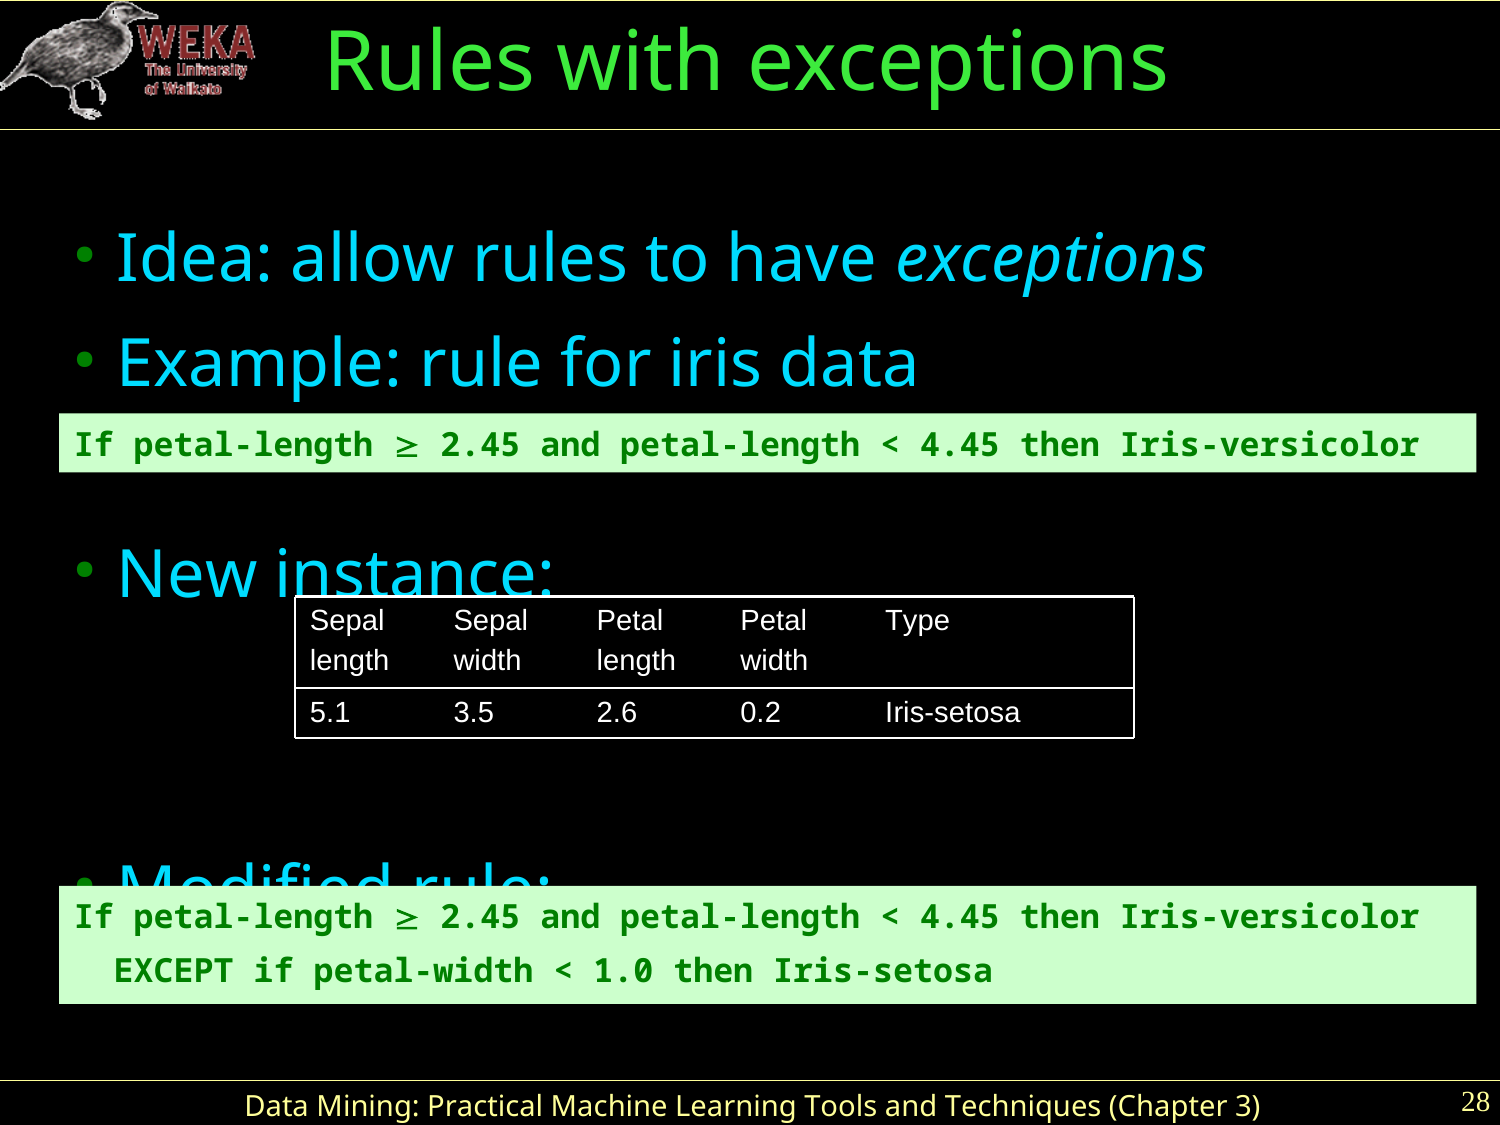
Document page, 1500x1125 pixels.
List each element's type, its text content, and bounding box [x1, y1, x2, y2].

list Idea: allow rules to have exceptions Example: rule for iris data New instance: Modified rule: [59, 202, 1460, 413]
text_box If petal-length  2.45 and petal-length < 4.45 then Iris-versicolor EXCEPT if petal-width < 1.0 then Iris-setosa [59, 885, 1477, 1004]
picture [0, 1, 46, 129]
text_box Iris-setosa [870, 689, 1133, 737]
text_box Type [870, 598, 1133, 687]
title Rules with exceptions [46, 0, 1447, 146]
text_box 0.2 [726, 689, 870, 737]
text_box Petal length [582, 598, 726, 687]
text_box Petal width [726, 598, 870, 687]
text_box 2.6 [582, 689, 726, 737]
text_box Sepal length [296, 598, 439, 687]
list Idea: allow rules to have exceptions Example: rule for iris data New instance: Modified rule: [59, 473, 1460, 885]
text_box 5.1 [296, 689, 439, 737]
text_box If petal-length  2.45 and petal-length < 4.45 then Iris-versicolor [59, 413, 1477, 473]
text_box Sepal width [439, 598, 582, 687]
text_box 3.5 [439, 689, 582, 737]
